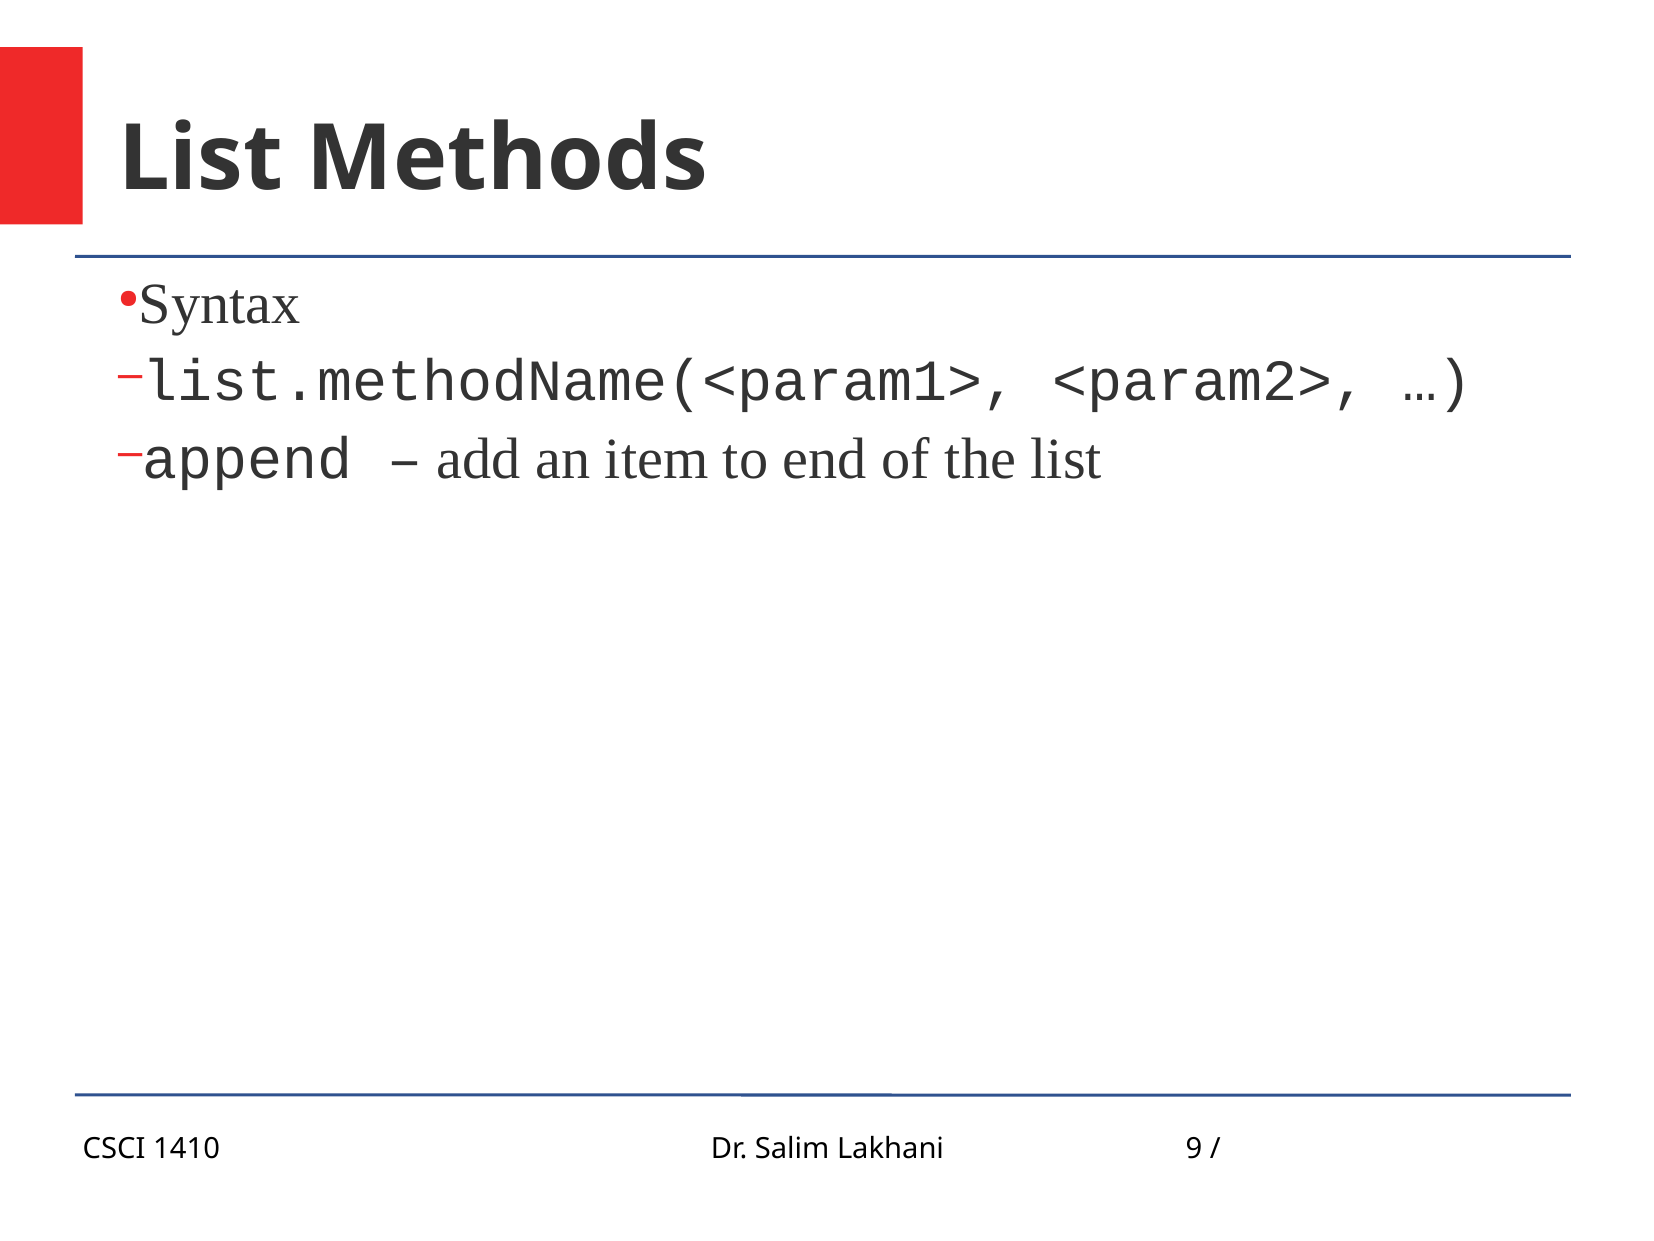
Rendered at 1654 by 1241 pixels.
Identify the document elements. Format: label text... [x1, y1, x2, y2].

text_box CSCI 1410 [82, 1129, 468, 1216]
title List Methods [118, 49, 1571, 257]
text_box / [1185, 1129, 1571, 1216]
text_box Dr. Salim Lakhani [565, 1129, 1090, 1216]
list Syntax list.methodName(<param1>, <param2>, …) append – add an item to end of the list [118, 265, 1536, 1081]
